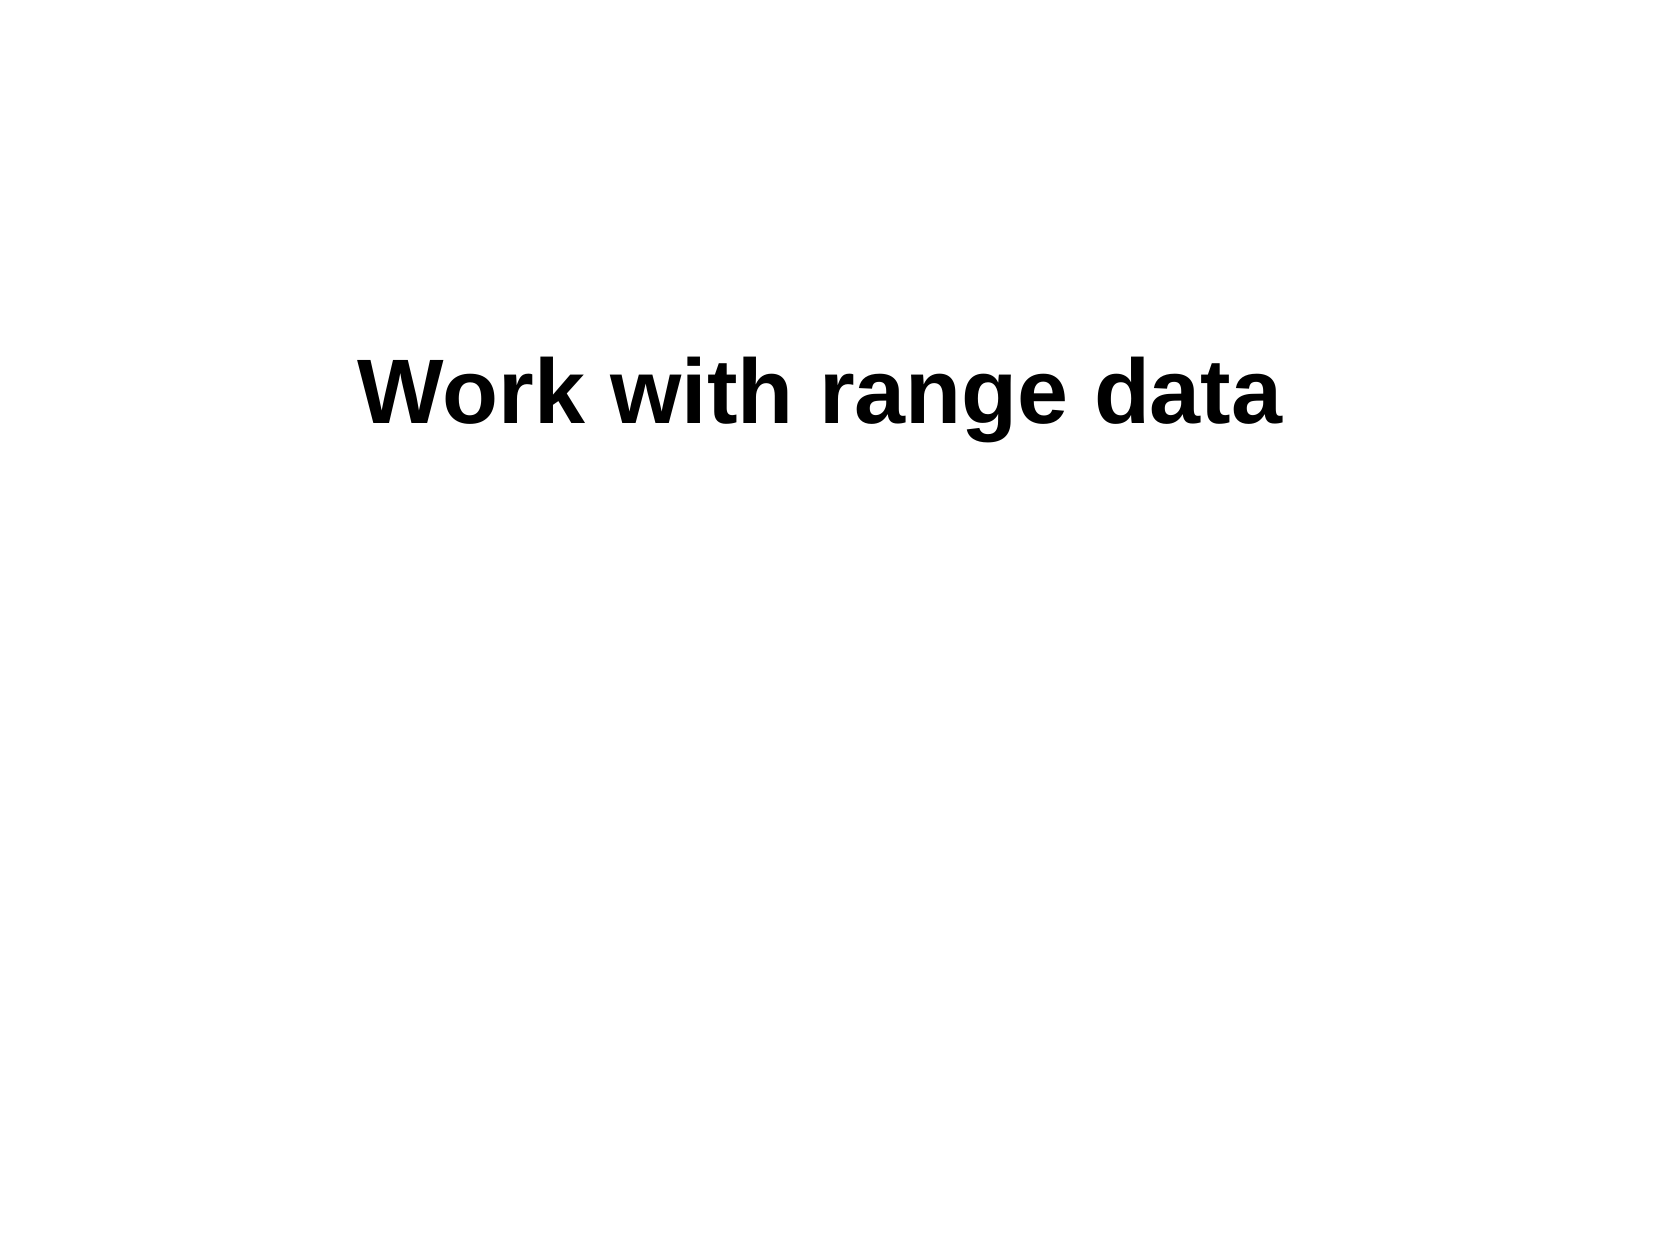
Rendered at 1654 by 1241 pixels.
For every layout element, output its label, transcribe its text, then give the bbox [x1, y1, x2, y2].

title Work with range data [33, 232, 1608, 553]
